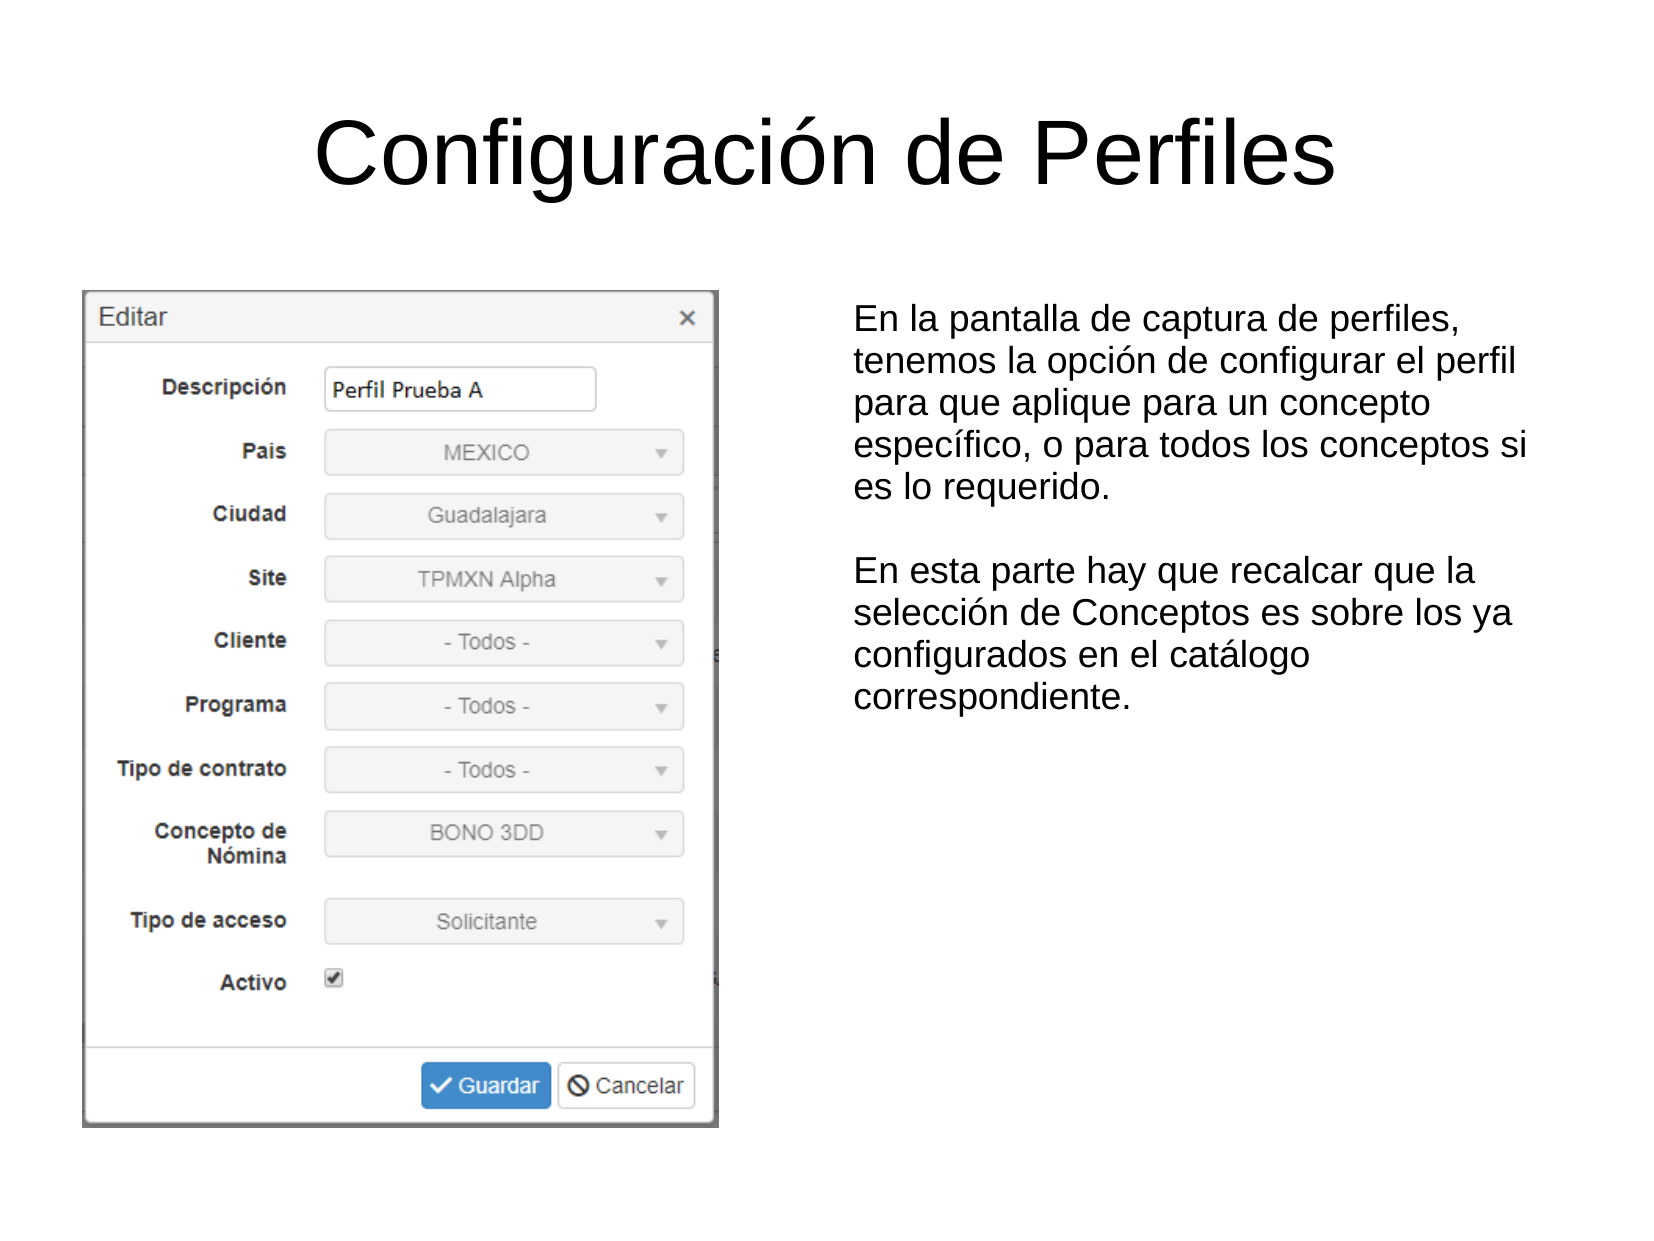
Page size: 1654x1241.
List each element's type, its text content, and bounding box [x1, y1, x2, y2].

text_box En la pantalla de captura de perfiles, tenemos la opción de configurar el perfil para que aplique para un concepto específico, o para todos los conceptos si es lo requerido. En esta parte hay que recalcar que la selección de Conceptos es sobre los ya configurados en el catálogo correspondiente. [838, 290, 1583, 726]
title Configuración de Perfiles [82, 49, 1571, 257]
picture [82, 290, 719, 1128]
